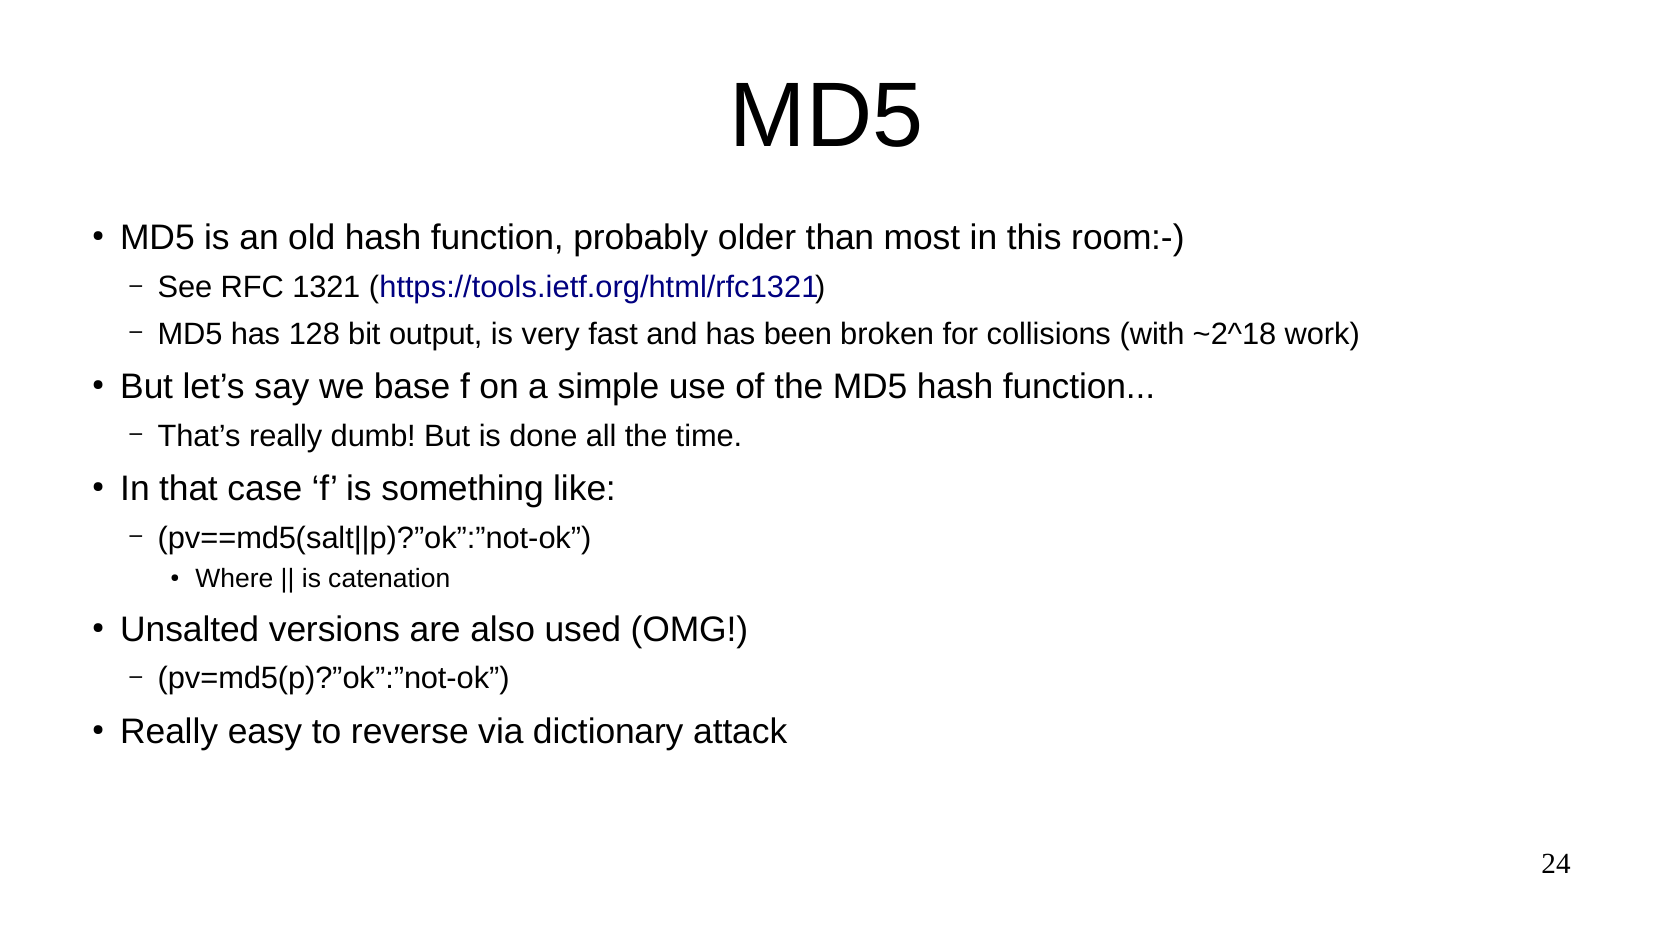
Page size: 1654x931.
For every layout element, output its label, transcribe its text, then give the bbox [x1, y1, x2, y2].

title MD5 [82, 37, 1571, 193]
list MD5 is an old hash function, probably older than most in this room:-) See RFC 1321 (https://tools.ietf.org/html/rfc1321) MD5 has 128 bit output, is very fast and has been broken for collisions (with ~2^18 work) But let’s say we base f on a simple use of the MD5 hash function... That’s really dumb! But is done all the time. In that case ‘f’ is something like: (pv==md5(salt||p)?”ok”:”not-ok”) Where || is catenation Unsalted versions are also used (OMG!) (pv=md5(p)?”ok”:”not-ok”) Really easy to reverse via dictionary attack [82, 217, 1571, 758]
